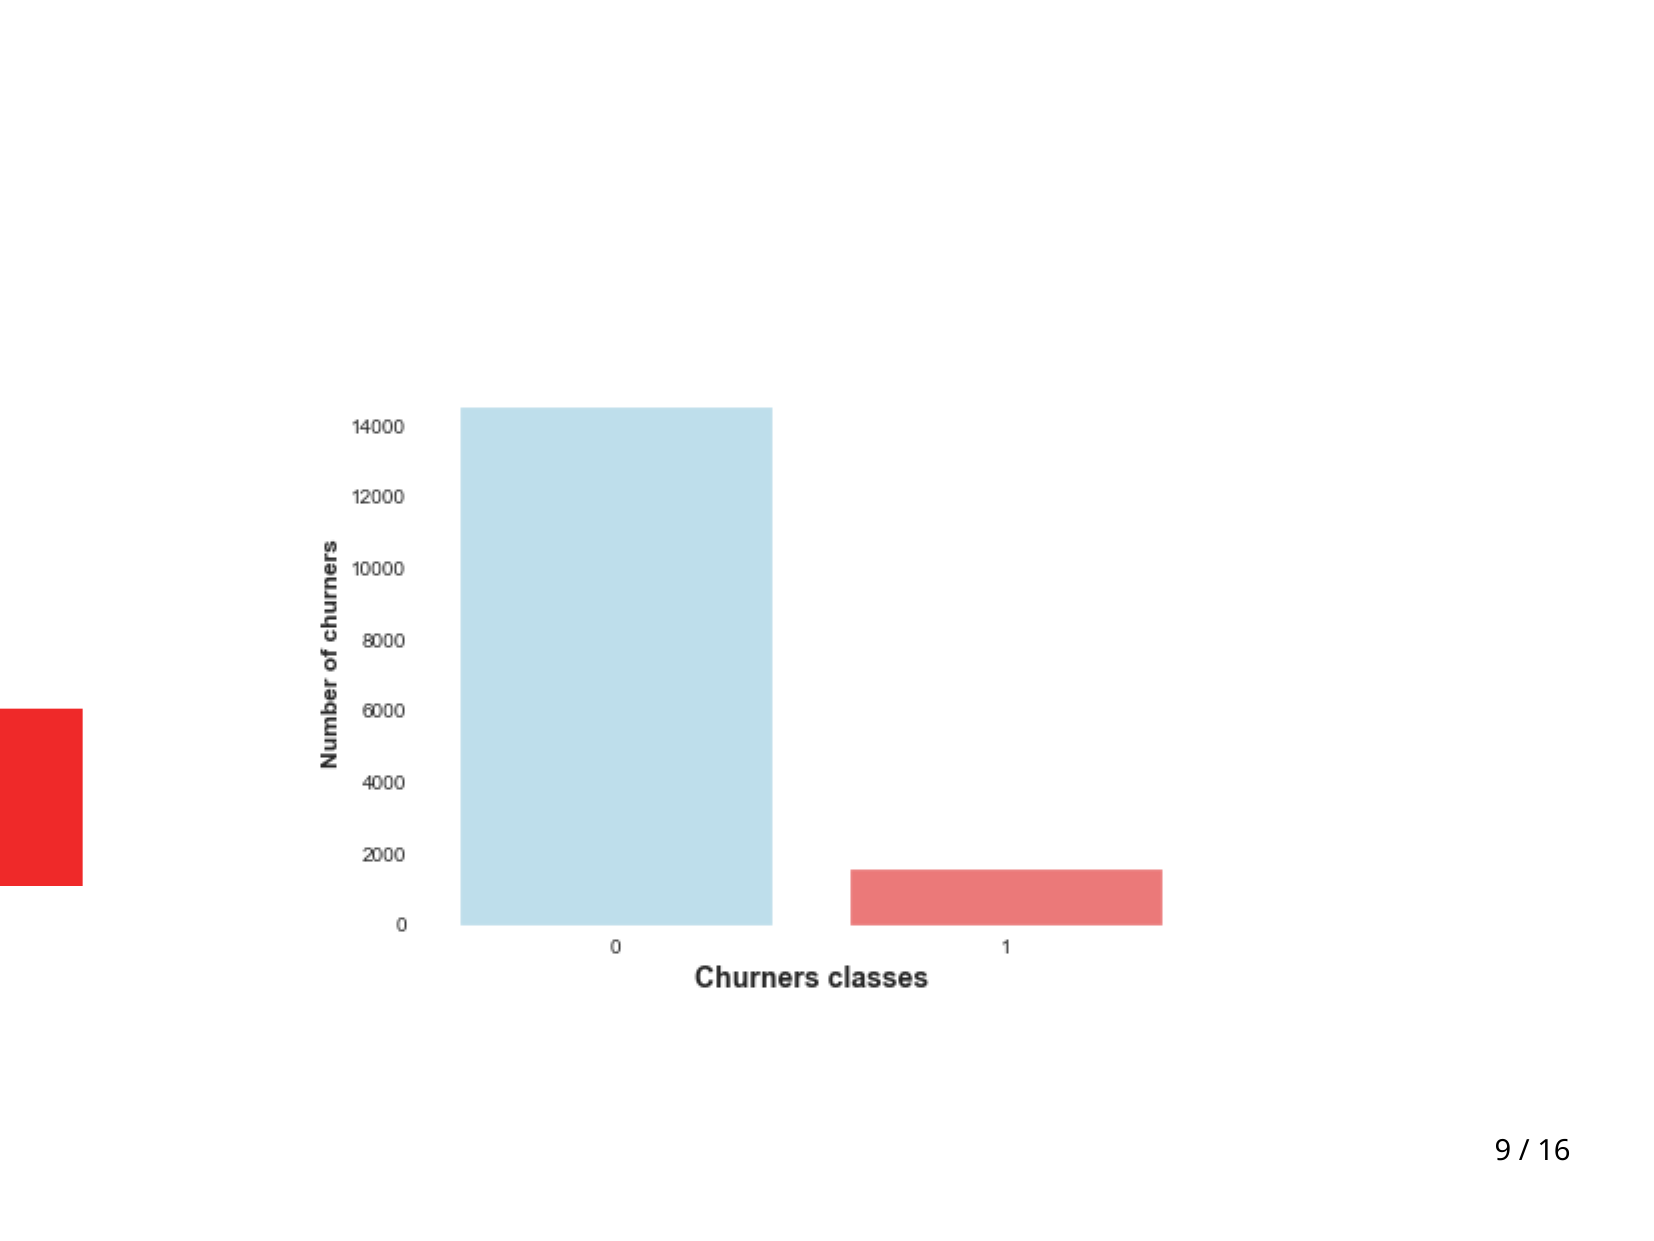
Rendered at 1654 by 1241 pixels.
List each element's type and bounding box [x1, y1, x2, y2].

picture [295, 296, 1303, 1016]
